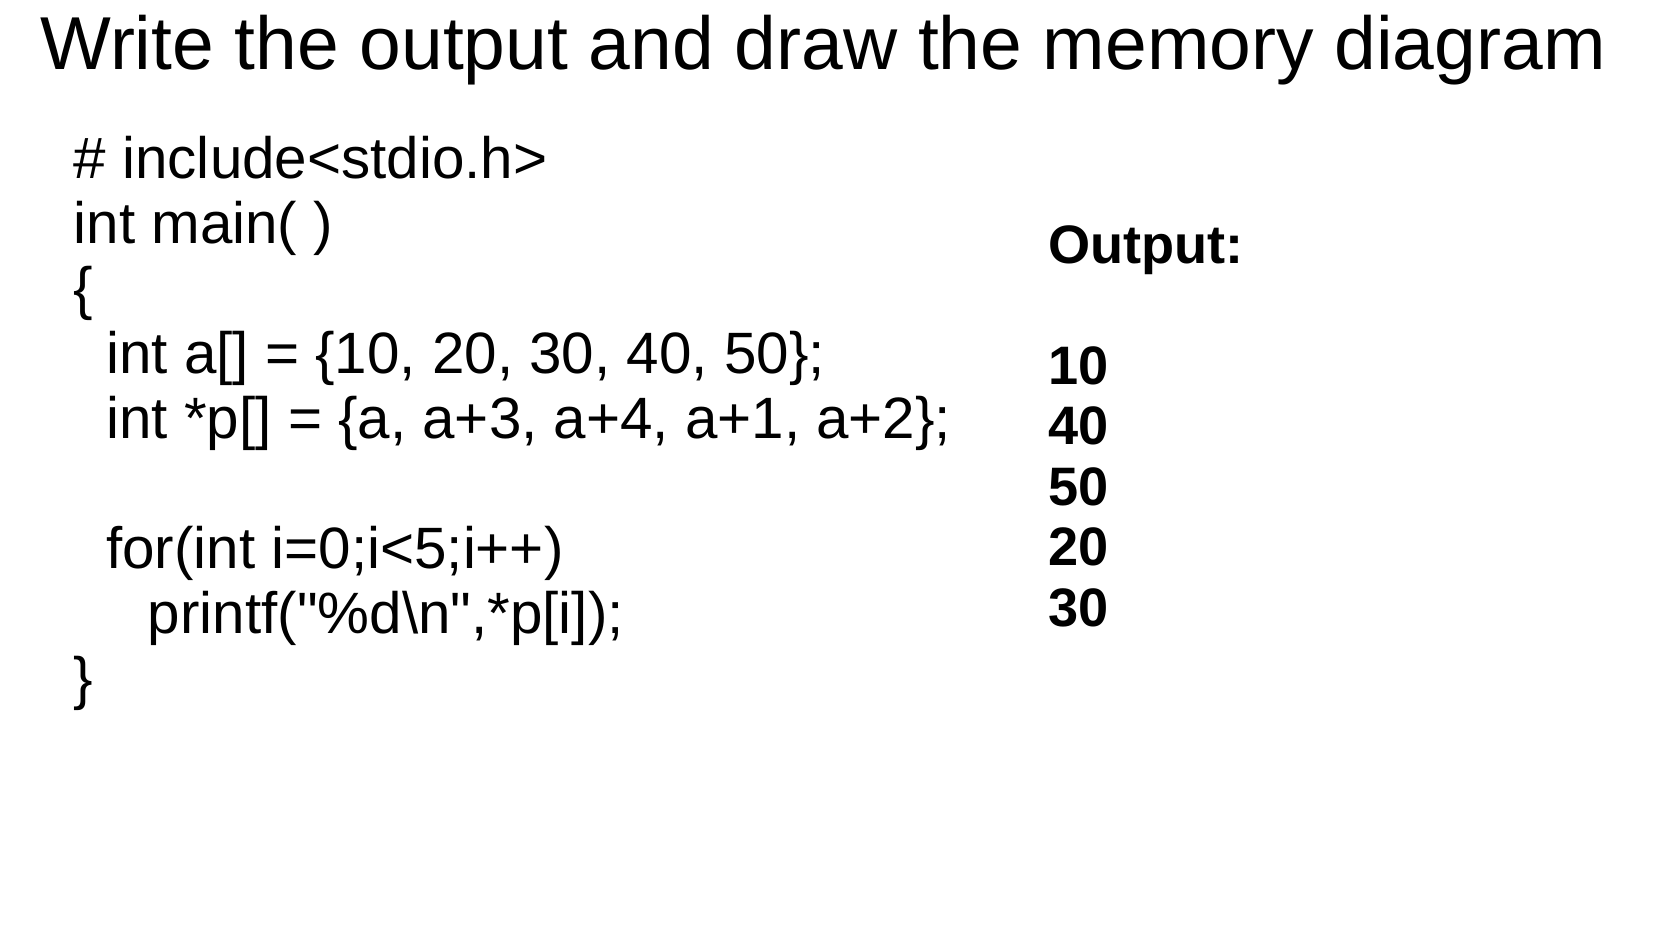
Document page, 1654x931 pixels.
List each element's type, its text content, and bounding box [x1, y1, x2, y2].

title Write the output and draw the memory diagram [0, 0, 1654, 128]
text_box # include<stdio.h> int main( ) { int a[] = {10, 20, 30, 40, 50}; int *p[] = {a, a+3, a+4, a+1, a+2}; for(int i=0;i<5;i++) printf("%d\n",*p[i]); } [59, 118, 1034, 784]
text_box Output: 10 40 50 20 30 [1033, 206, 1536, 688]
